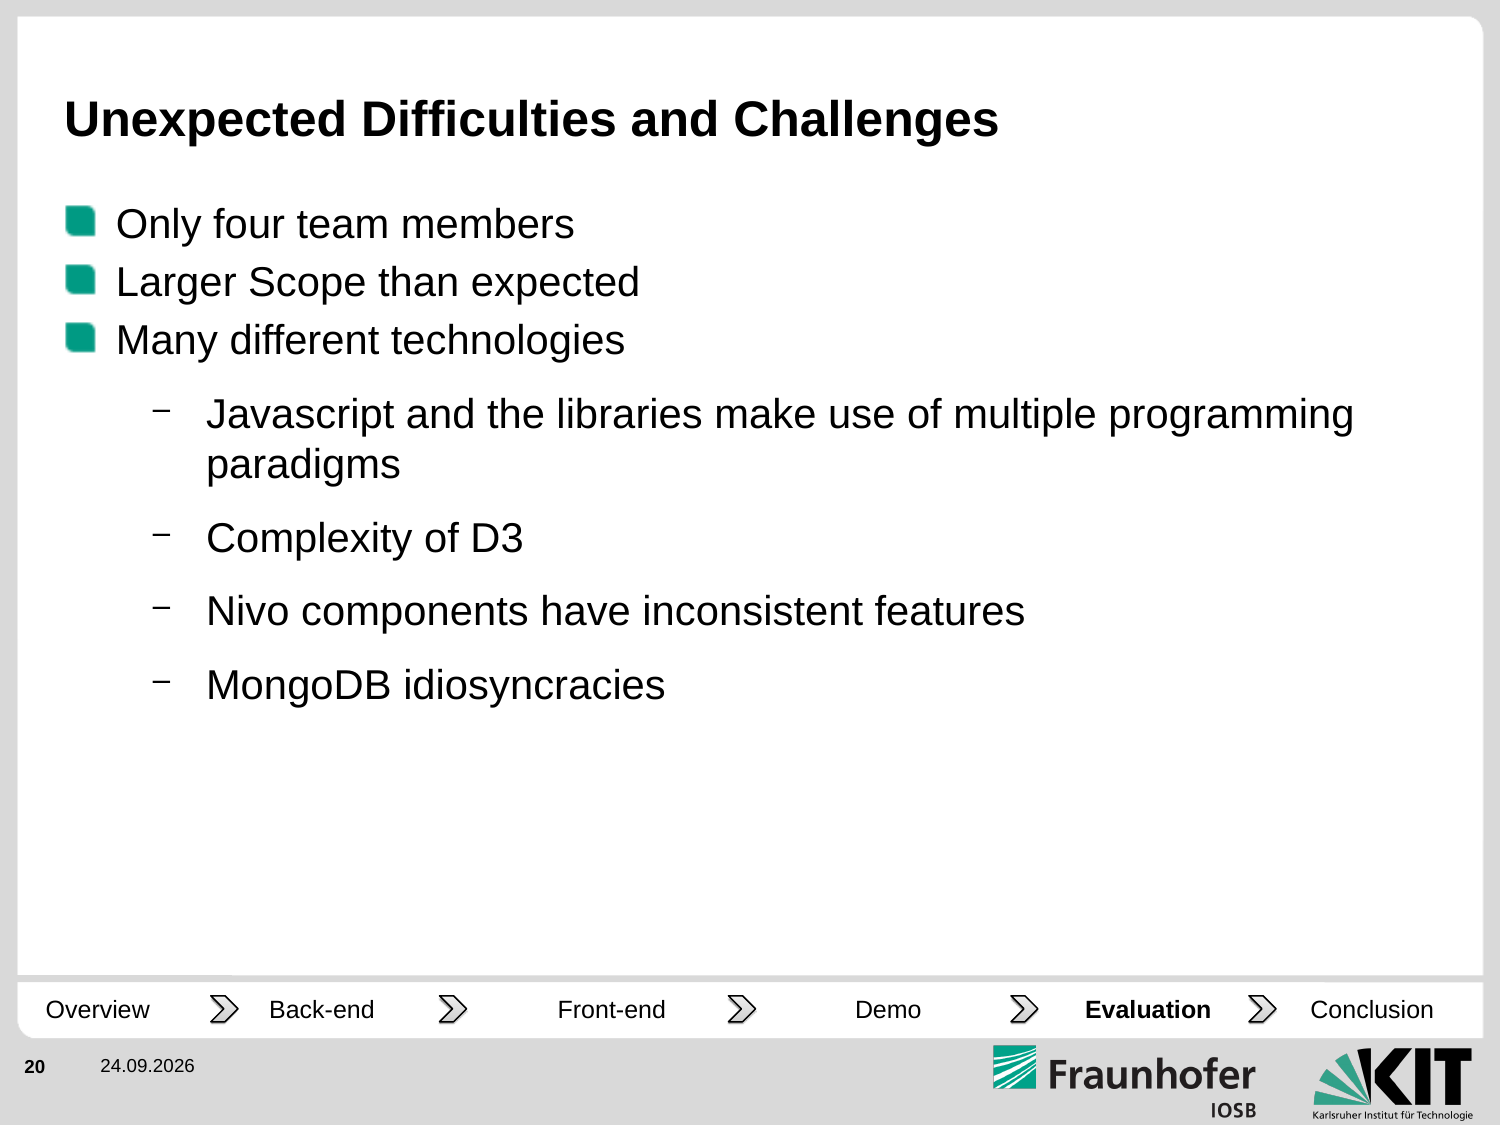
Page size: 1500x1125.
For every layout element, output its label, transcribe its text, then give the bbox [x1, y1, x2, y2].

text_box 17.04.2019 [100, 1053, 272, 1113]
text_box Front-end [542, 986, 682, 1031]
text_box Overview [30, 986, 194, 1031]
list Only four team members Larger Scope than expected Many different technologies Javascript and the libraries make use of multiple programming paradigms Complexity of D3 Nivo components have inconsistent features MongoDB idiosyncracies [64, 196, 1436, 966]
text_box Demo [840, 986, 937, 1031]
text_box Conclusion [1295, 986, 1500, 1031]
text_box [728, 995, 756, 1022]
text_box [439, 995, 467, 1022]
text_box Evaluation [1070, 986, 1227, 1031]
text_box [1248, 995, 1277, 1022]
picture [0, 0, 1500, 1125]
text_box [210, 995, 238, 1022]
text_box [1010, 995, 1038, 1022]
text_box Back-end [254, 986, 418, 1031]
title Unexpected Difficulties and Challenges [64, 54, 1198, 147]
